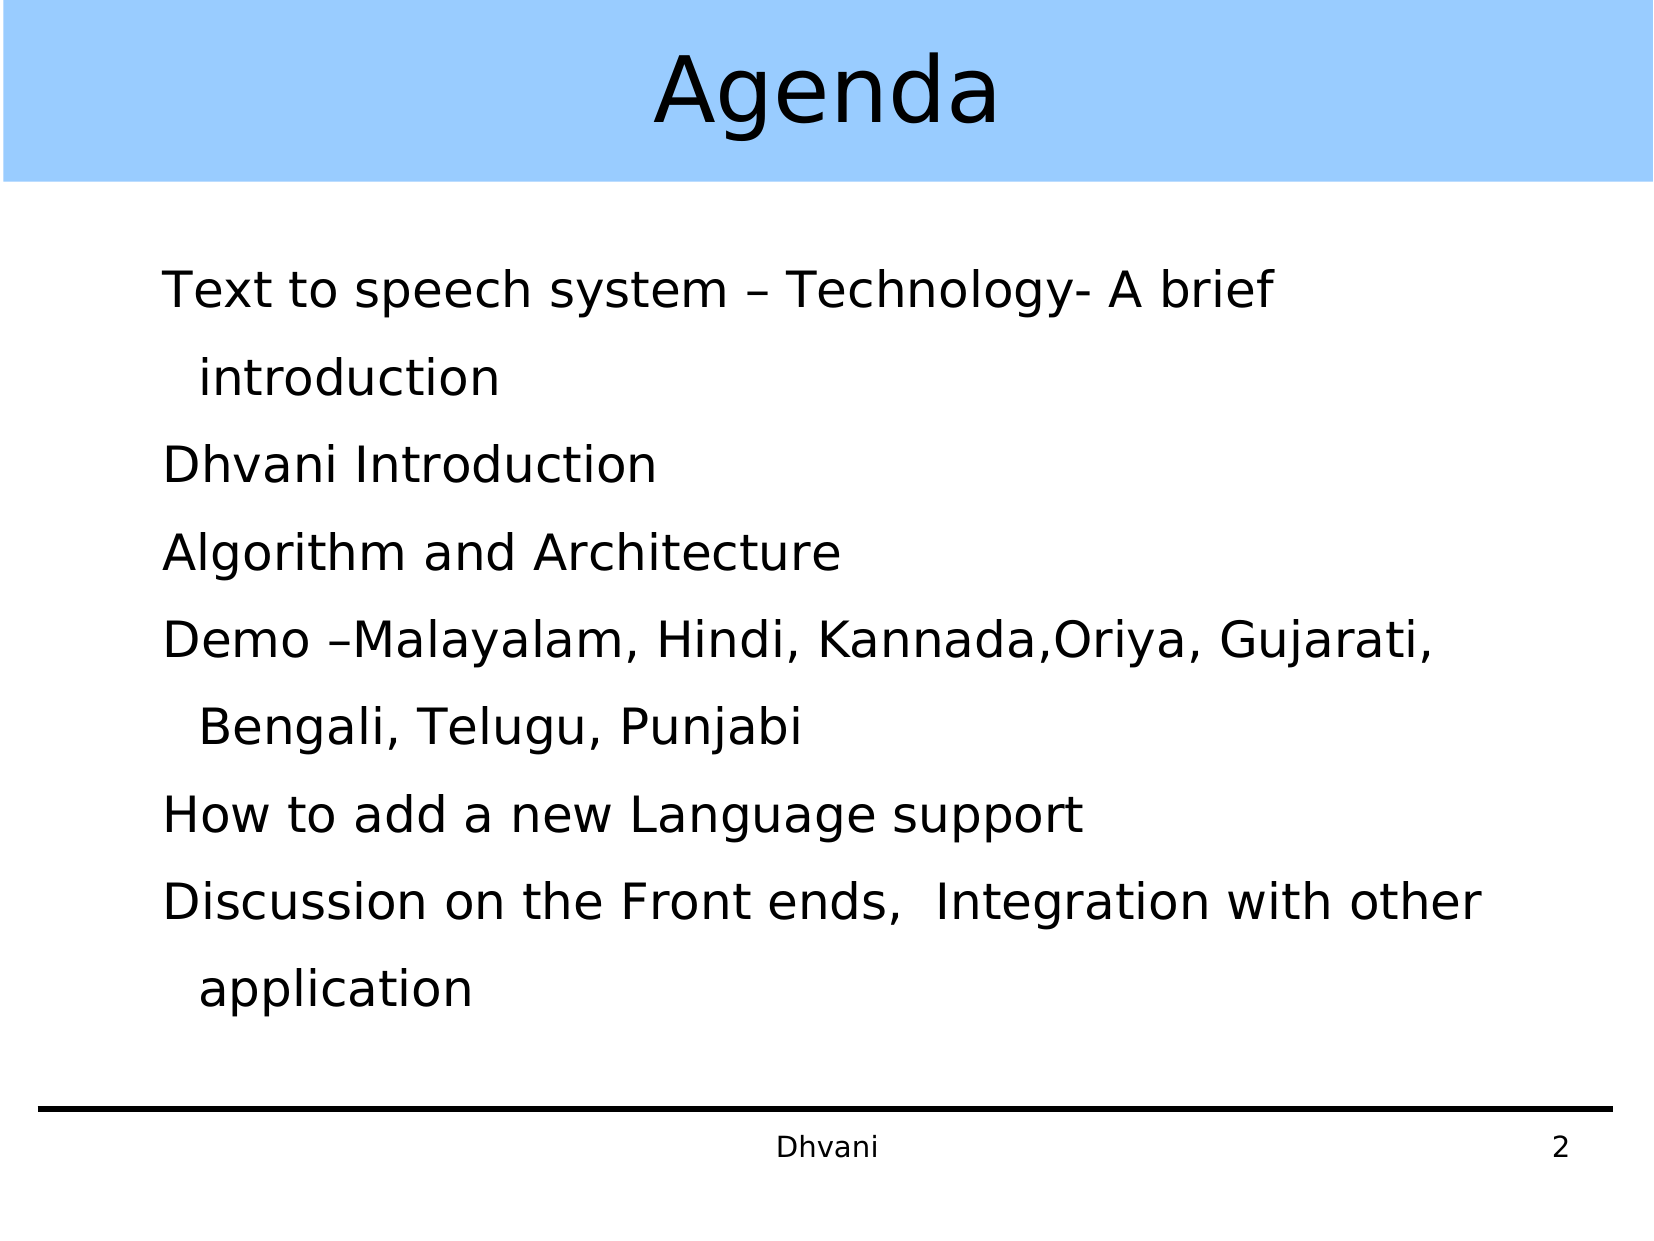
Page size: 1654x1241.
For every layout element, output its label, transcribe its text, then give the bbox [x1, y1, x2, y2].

text_box Text to speech system – Technology- A brief introduction Dhvani Introduction Algorithm and Architecture Demo –Malayalam, Hindi, Kannada,Oriya, Gujarati, Bengali, Telugu, Punjabi How to add a new Language support Discussion on the Front ends, Integration with other application [112, 225, 1576, 997]
title Agenda [3, 0, 1653, 182]
